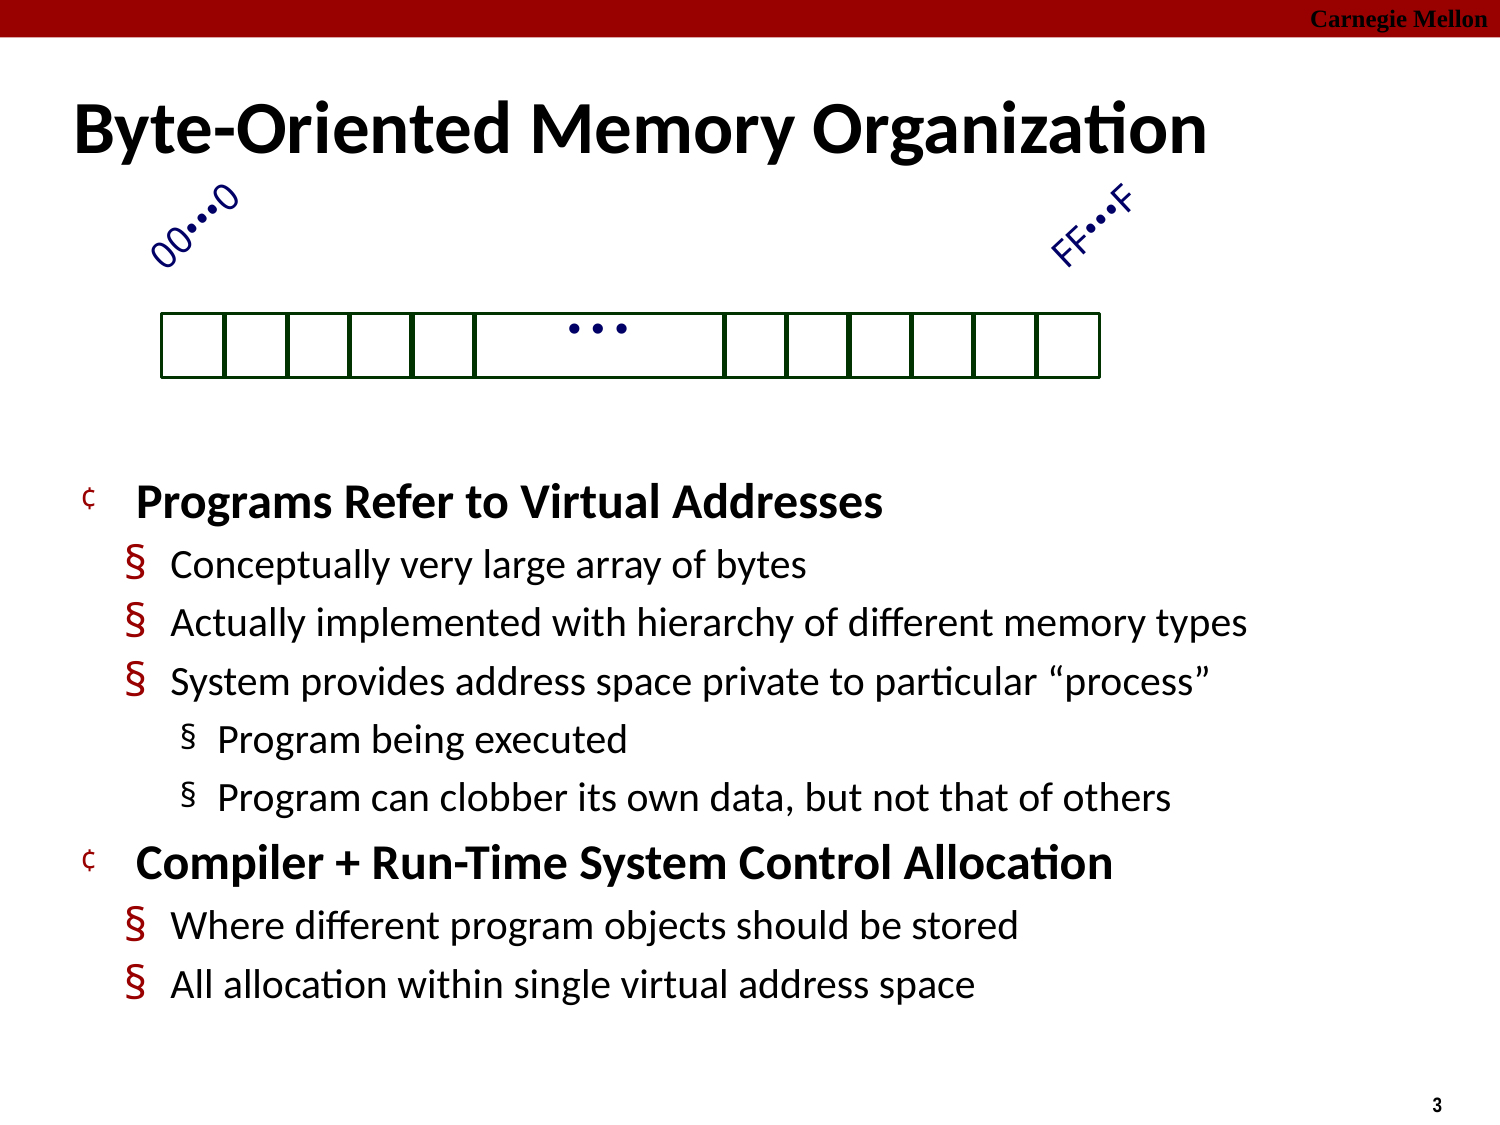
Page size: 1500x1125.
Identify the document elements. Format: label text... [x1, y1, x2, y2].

list Programs Refer to Virtual Addresses Conceptually very large array of bytes Actually implemented with hierarchy of different memory types System provides address space private to particular “process” Program being executed Program can clobber its own data, but not that of others Compiler + Run-Time System Control Allocation Where different program objects should be stored All allocation within single virtual address space [65, 460, 1361, 1075]
text_box 00•••0 [131, 164, 260, 291]
text_box • • • [471, 301, 724, 400]
text_box FF•••F [1032, 166, 1157, 289]
title Byte-Oriented Memory Organization [58, 71, 1304, 197]
